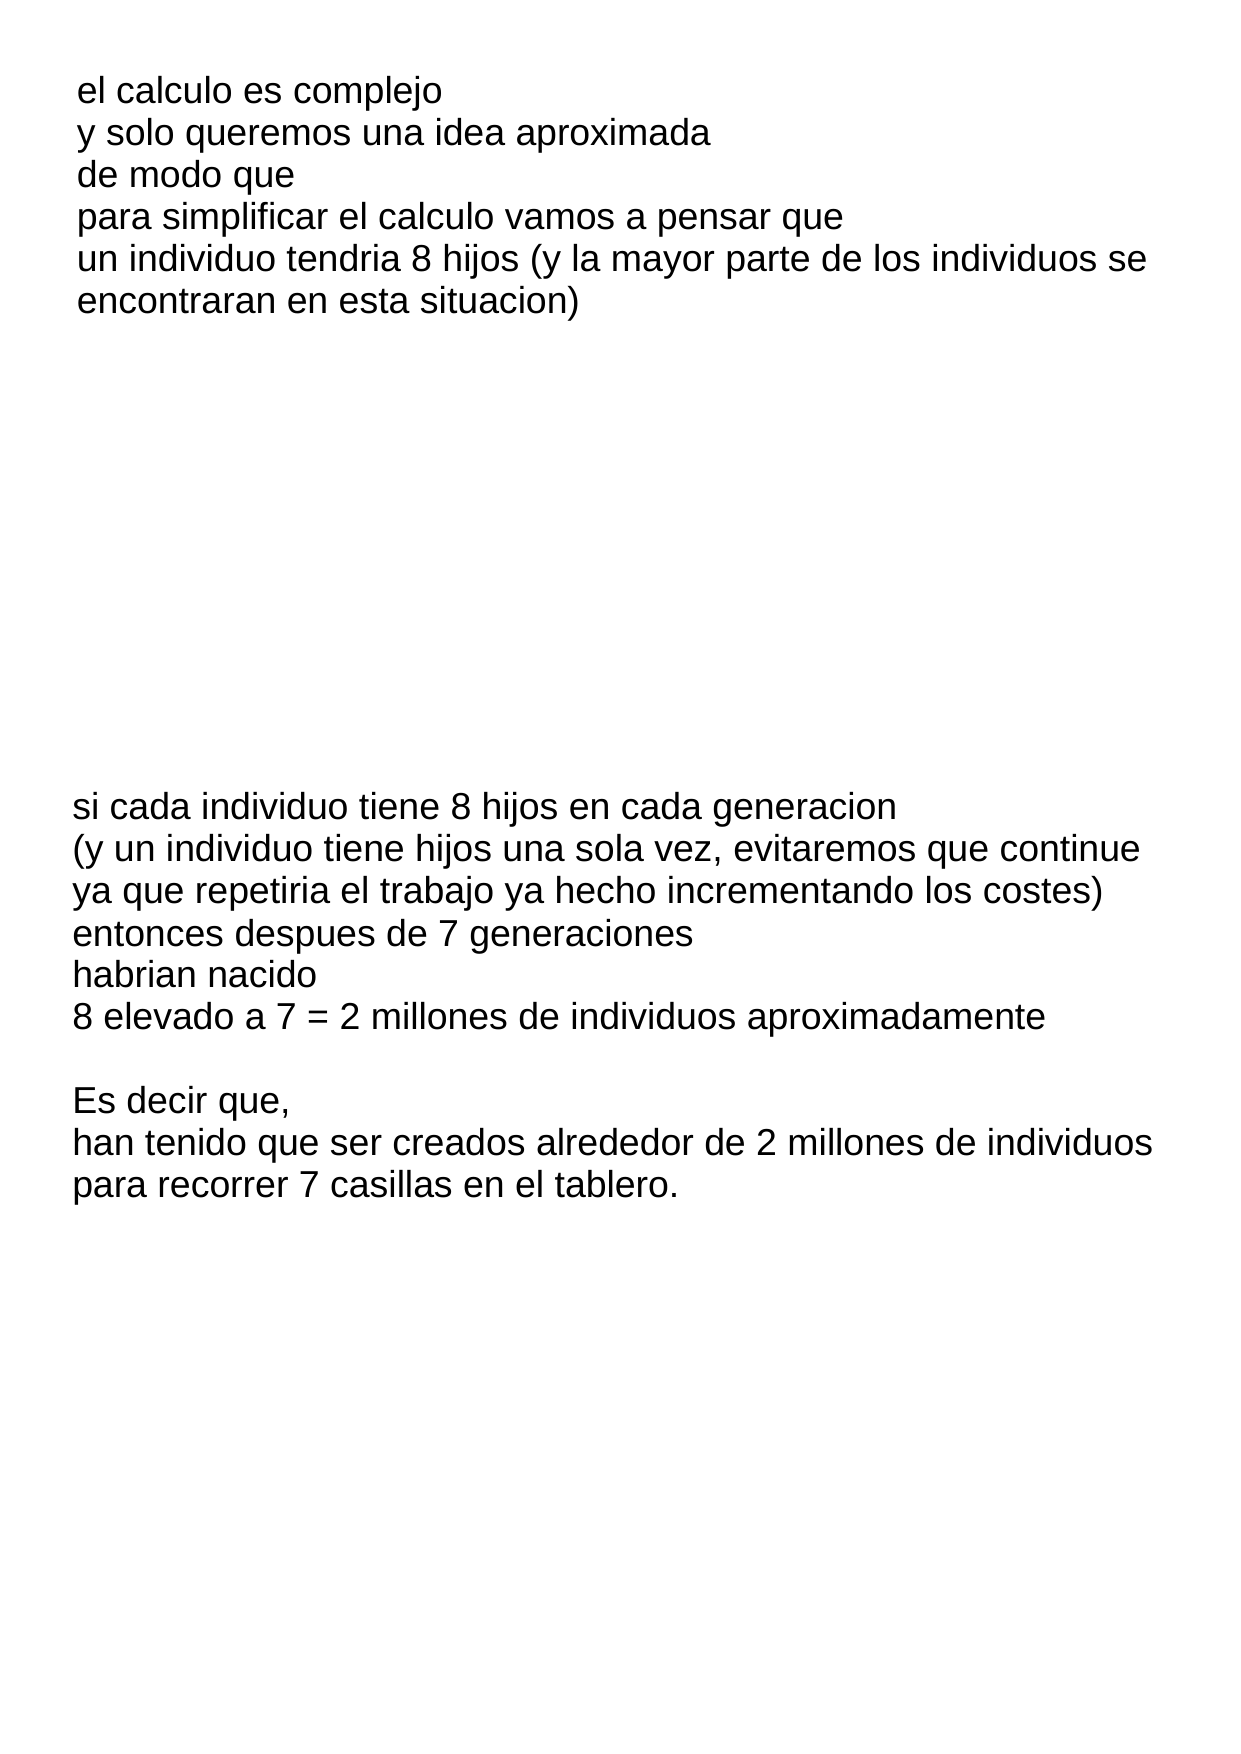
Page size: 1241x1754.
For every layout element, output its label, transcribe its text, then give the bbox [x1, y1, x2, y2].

text_box si cada individuo tiene 8 hijos en cada generacion (y un individuo tiene hijos una sola vez, evitaremos que continue ya que repetiria el trabajo ya hecho incrementando los costes) entonces despues de 7 generaciones habrian nacido 8 elevado a 7 = 2 millones de individuos aproximadamente Es decir que, han tenido que ser creados alrededor de 2 millones de individuos para recorrer 7 casillas en el tablero. [57, 778, 1182, 1214]
text_box el calculo es complejo y solo queremos una idea aproximada de modo que para simplificar el calculo vamos a pensar que un individuo tendria 8 hijos (y la mayor parte de los individuos se encontraran en esta situacion) [62, 61, 1163, 343]
